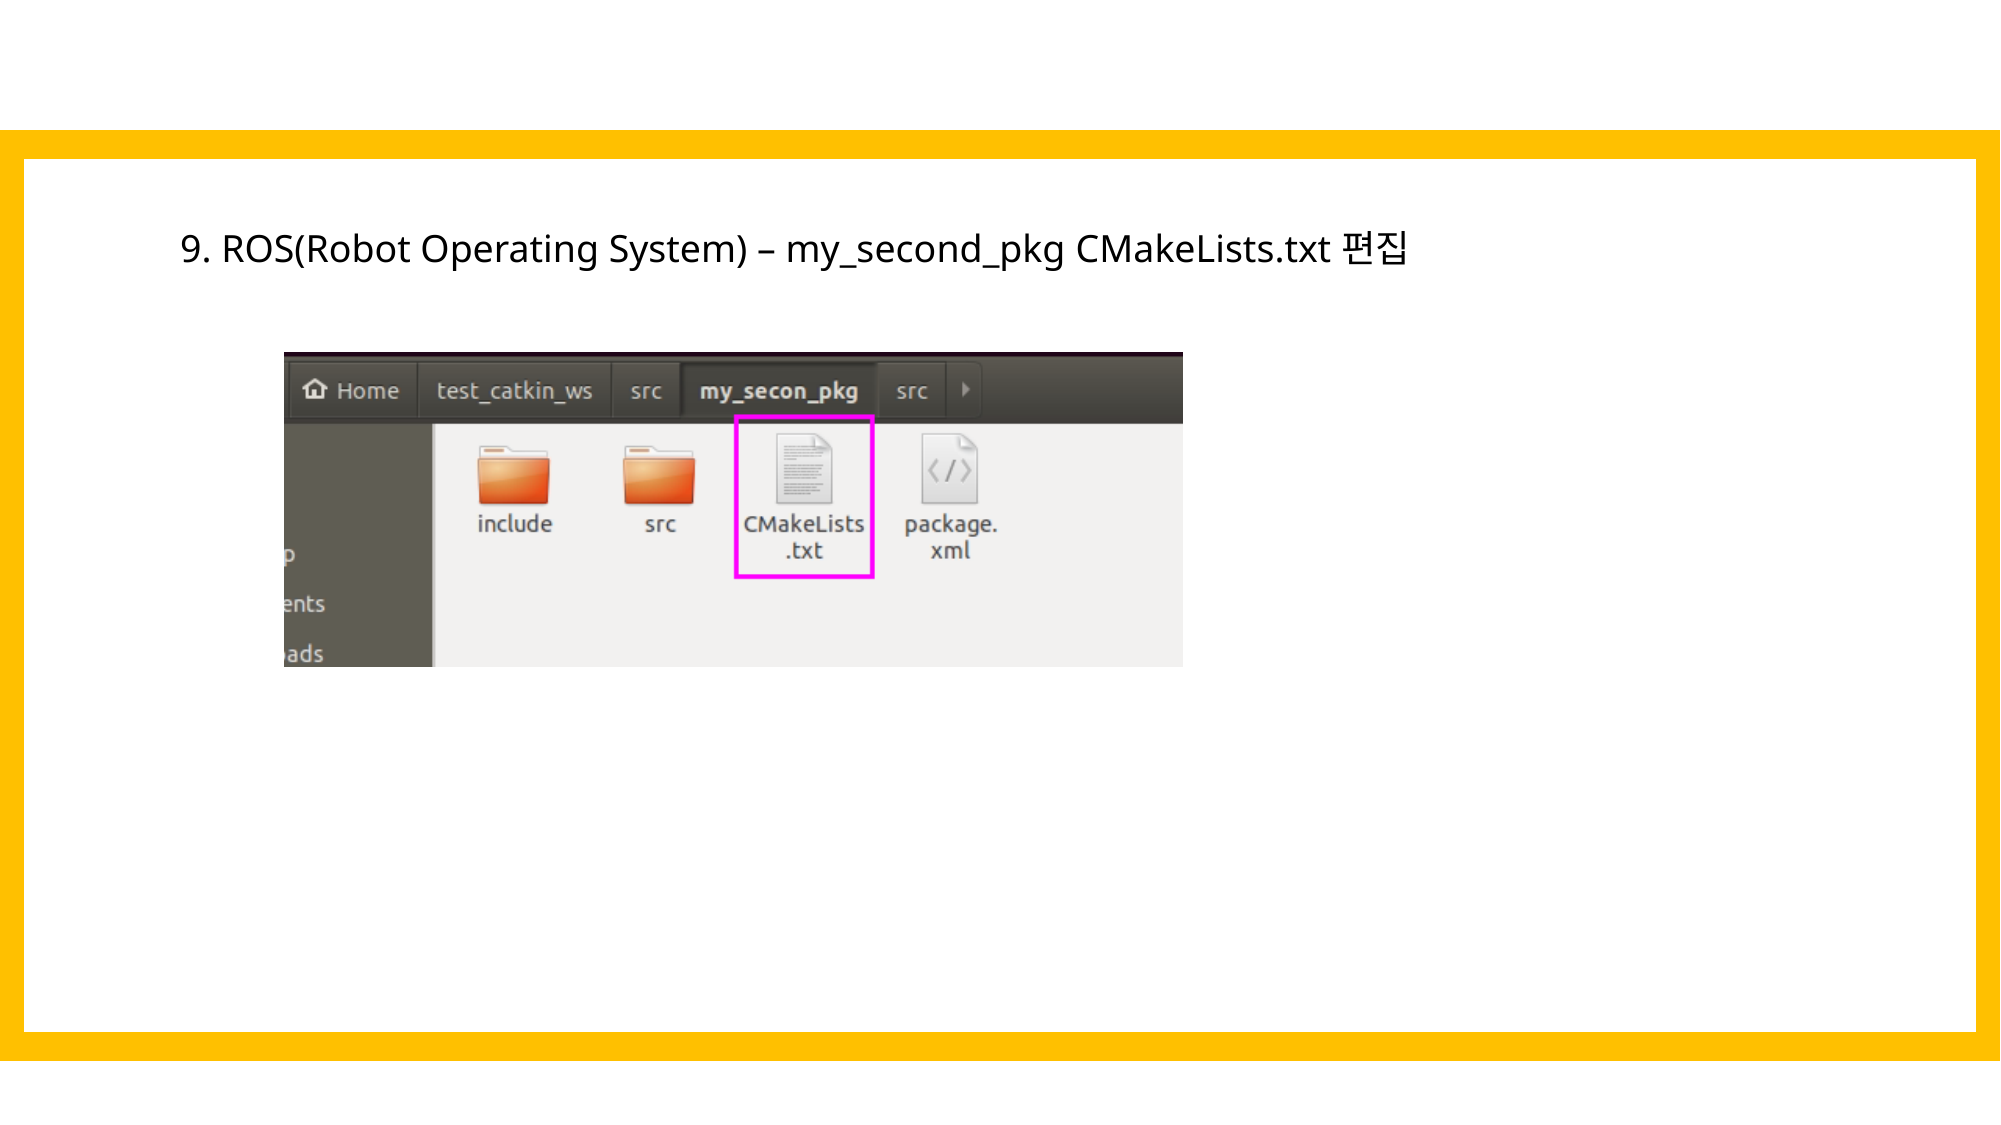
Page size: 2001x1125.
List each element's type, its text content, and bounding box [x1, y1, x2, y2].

picture [284, 352, 1183, 667]
text_box 9. ROS(Robot Operating System) – my_second_pkg CMakeLists.txt 편집 [165, 217, 1771, 278]
